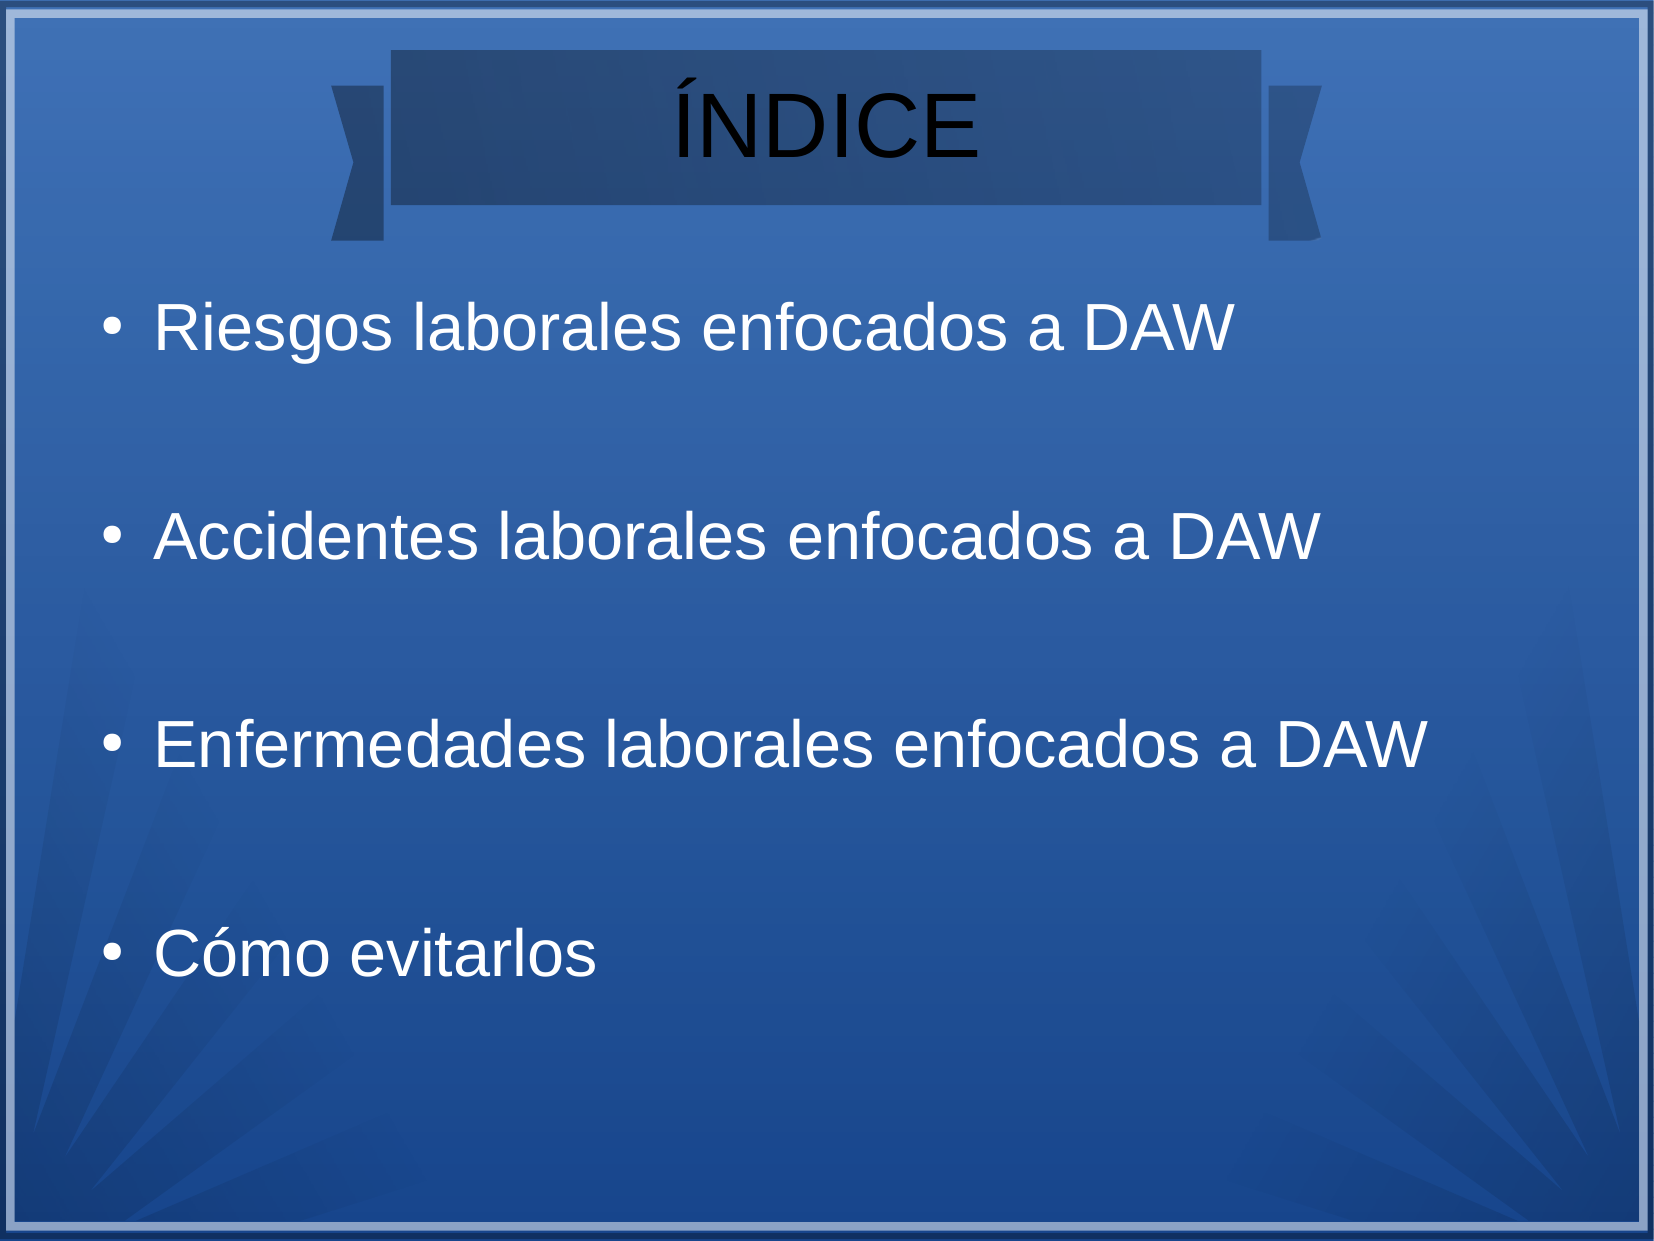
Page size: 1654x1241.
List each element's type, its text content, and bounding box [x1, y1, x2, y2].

title ÍNDICE [389, 47, 1264, 205]
list Riesgos laborales enfocados a DAW Accidentes laborales enfocados a DAW Enfermedades laborales enfocados a DAW Cómo evitarlos [82, 290, 1571, 1010]
